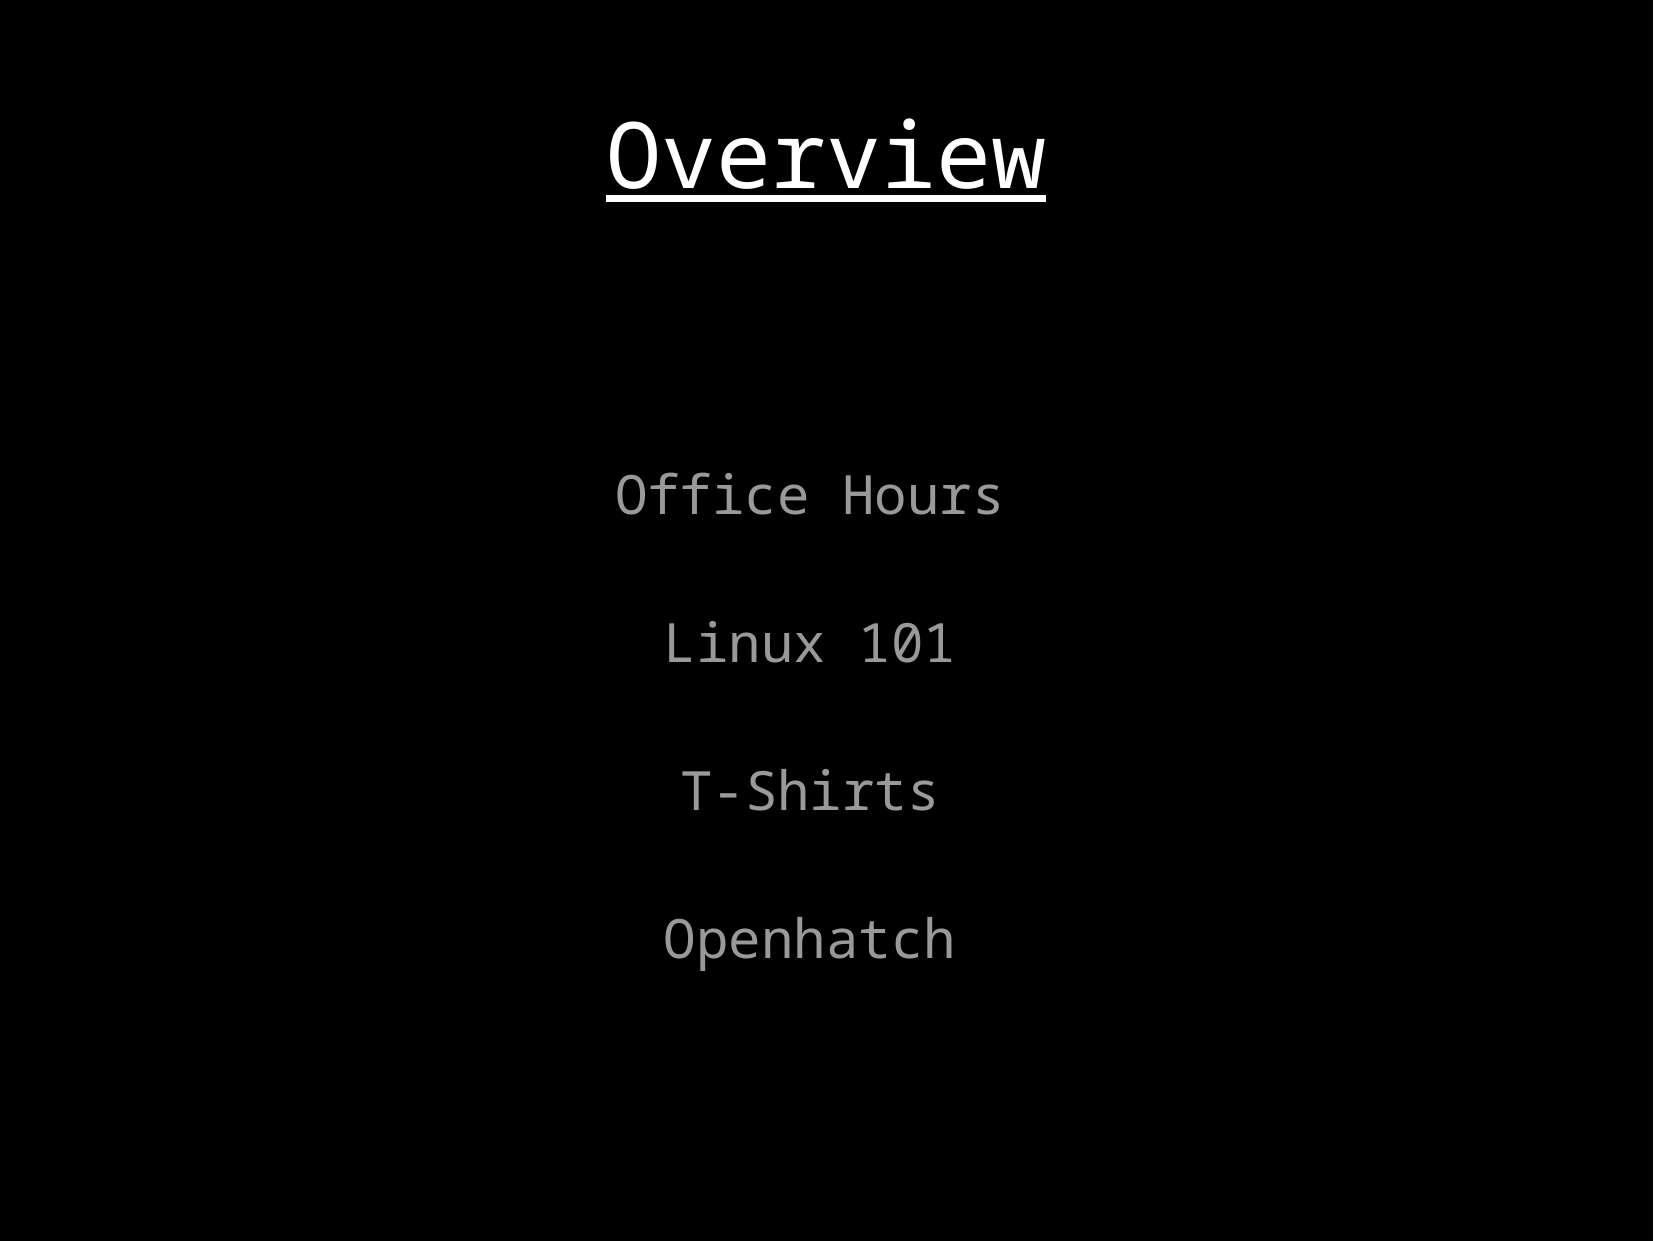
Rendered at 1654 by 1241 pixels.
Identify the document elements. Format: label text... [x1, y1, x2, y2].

text_box Office Hours Linux 101 T-Shirts Openhatch [525, 375, 1096, 859]
title Overview [82, 49, 1571, 257]
